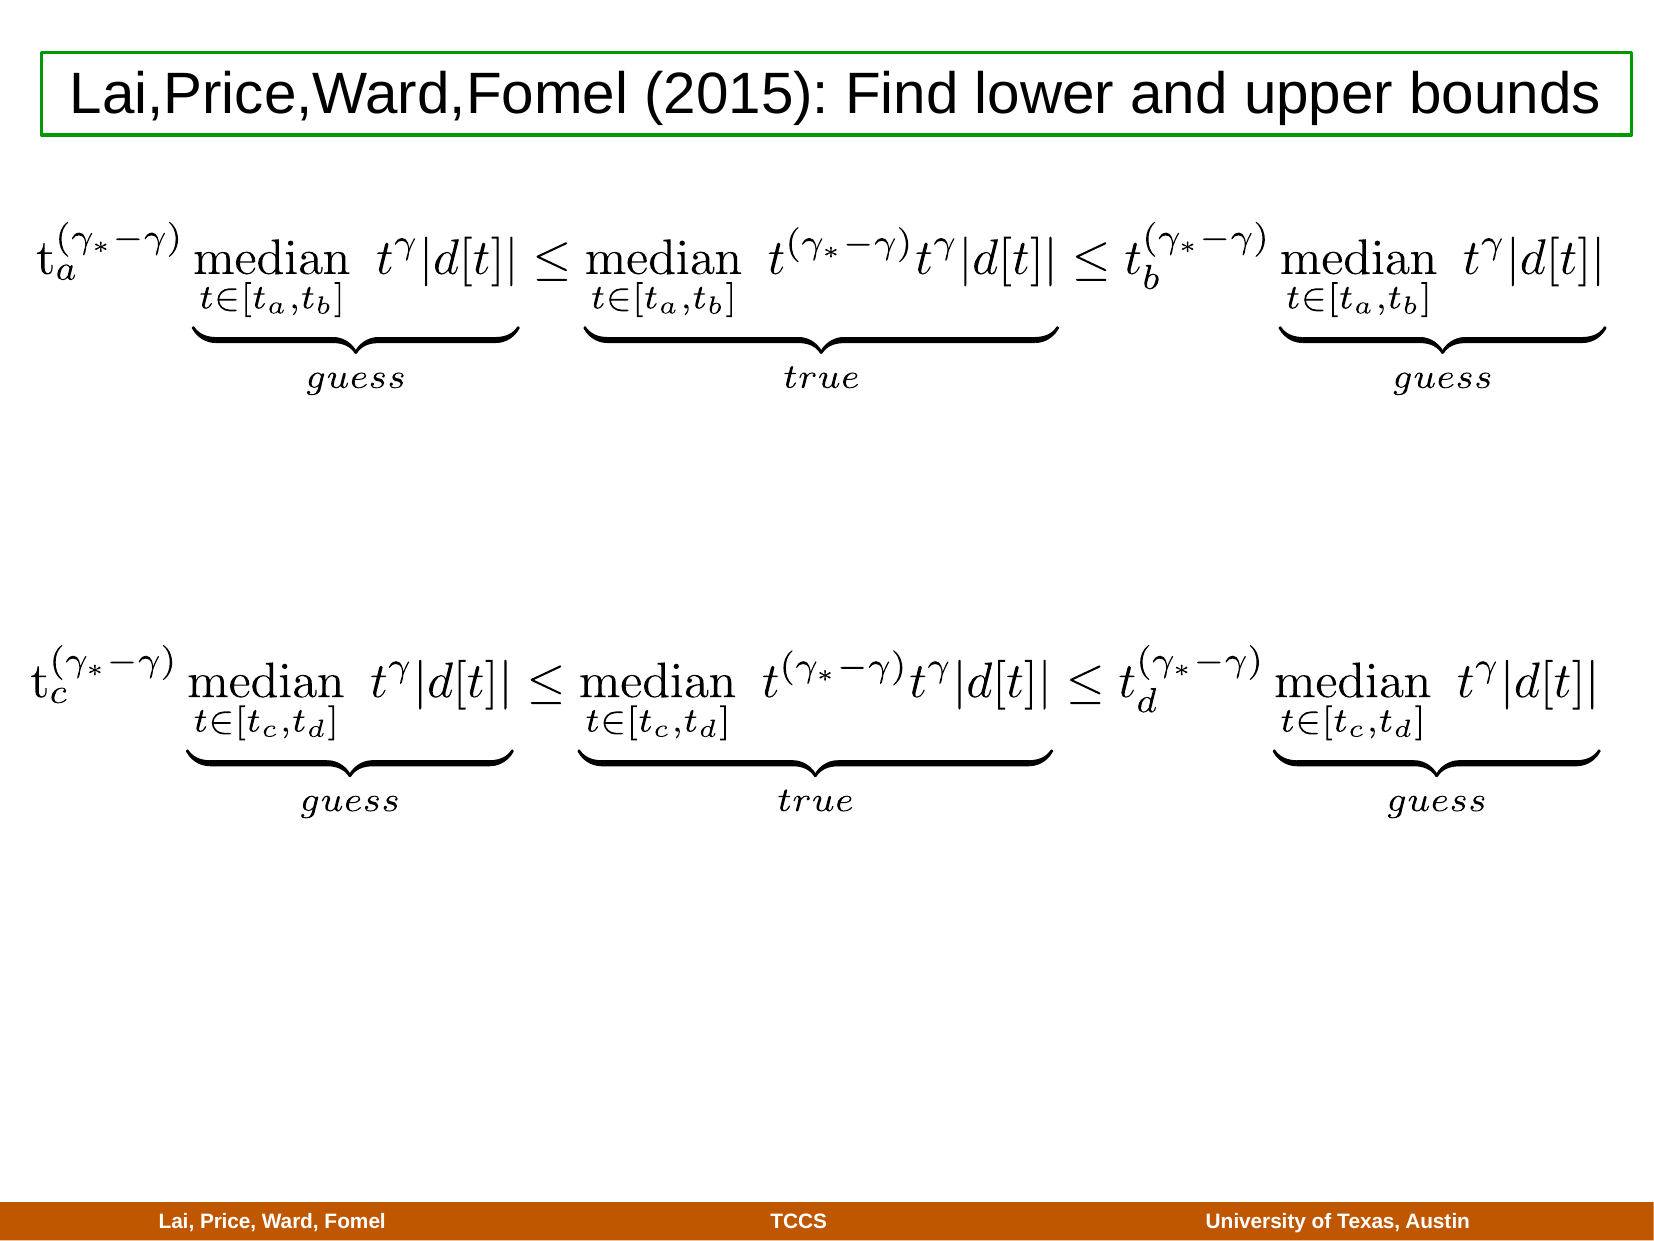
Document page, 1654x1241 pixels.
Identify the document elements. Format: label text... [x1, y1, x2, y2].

text_box [30, 645, 1601, 819]
text_box [35, 221, 1607, 396]
text_box Lai,Price,Ward,Fomel (2015): Find lower and upper bounds [41, 52, 1632, 136]
